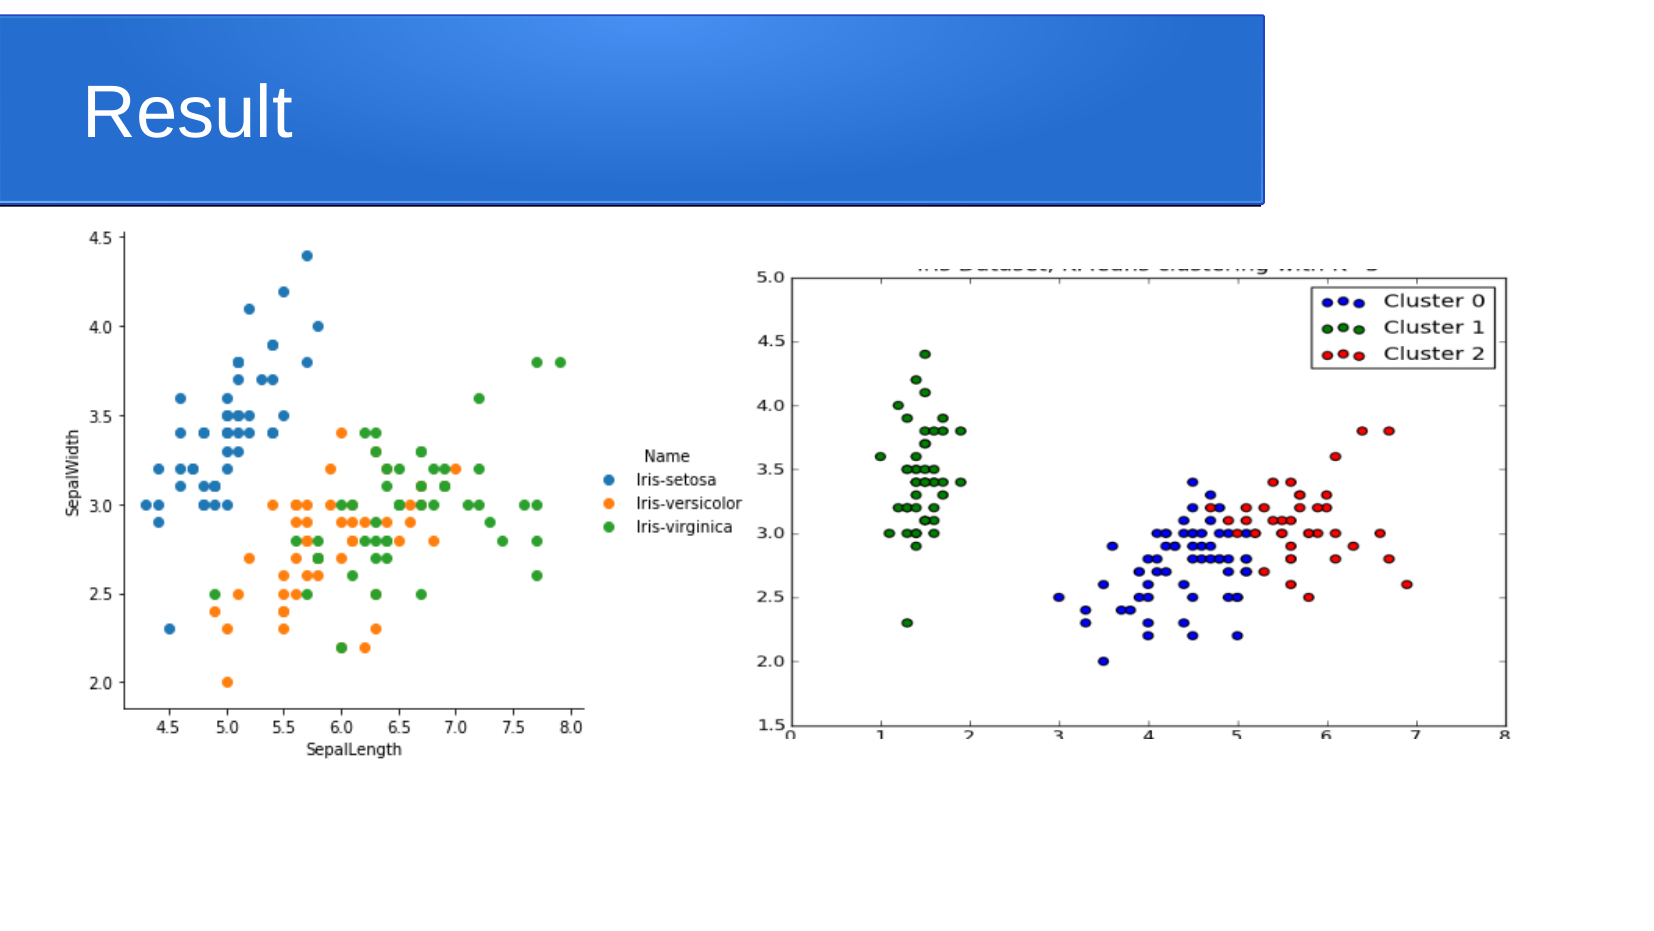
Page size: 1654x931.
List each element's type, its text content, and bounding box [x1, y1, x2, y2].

title Result [82, 35, 1235, 189]
picture [30, 224, 1525, 768]
